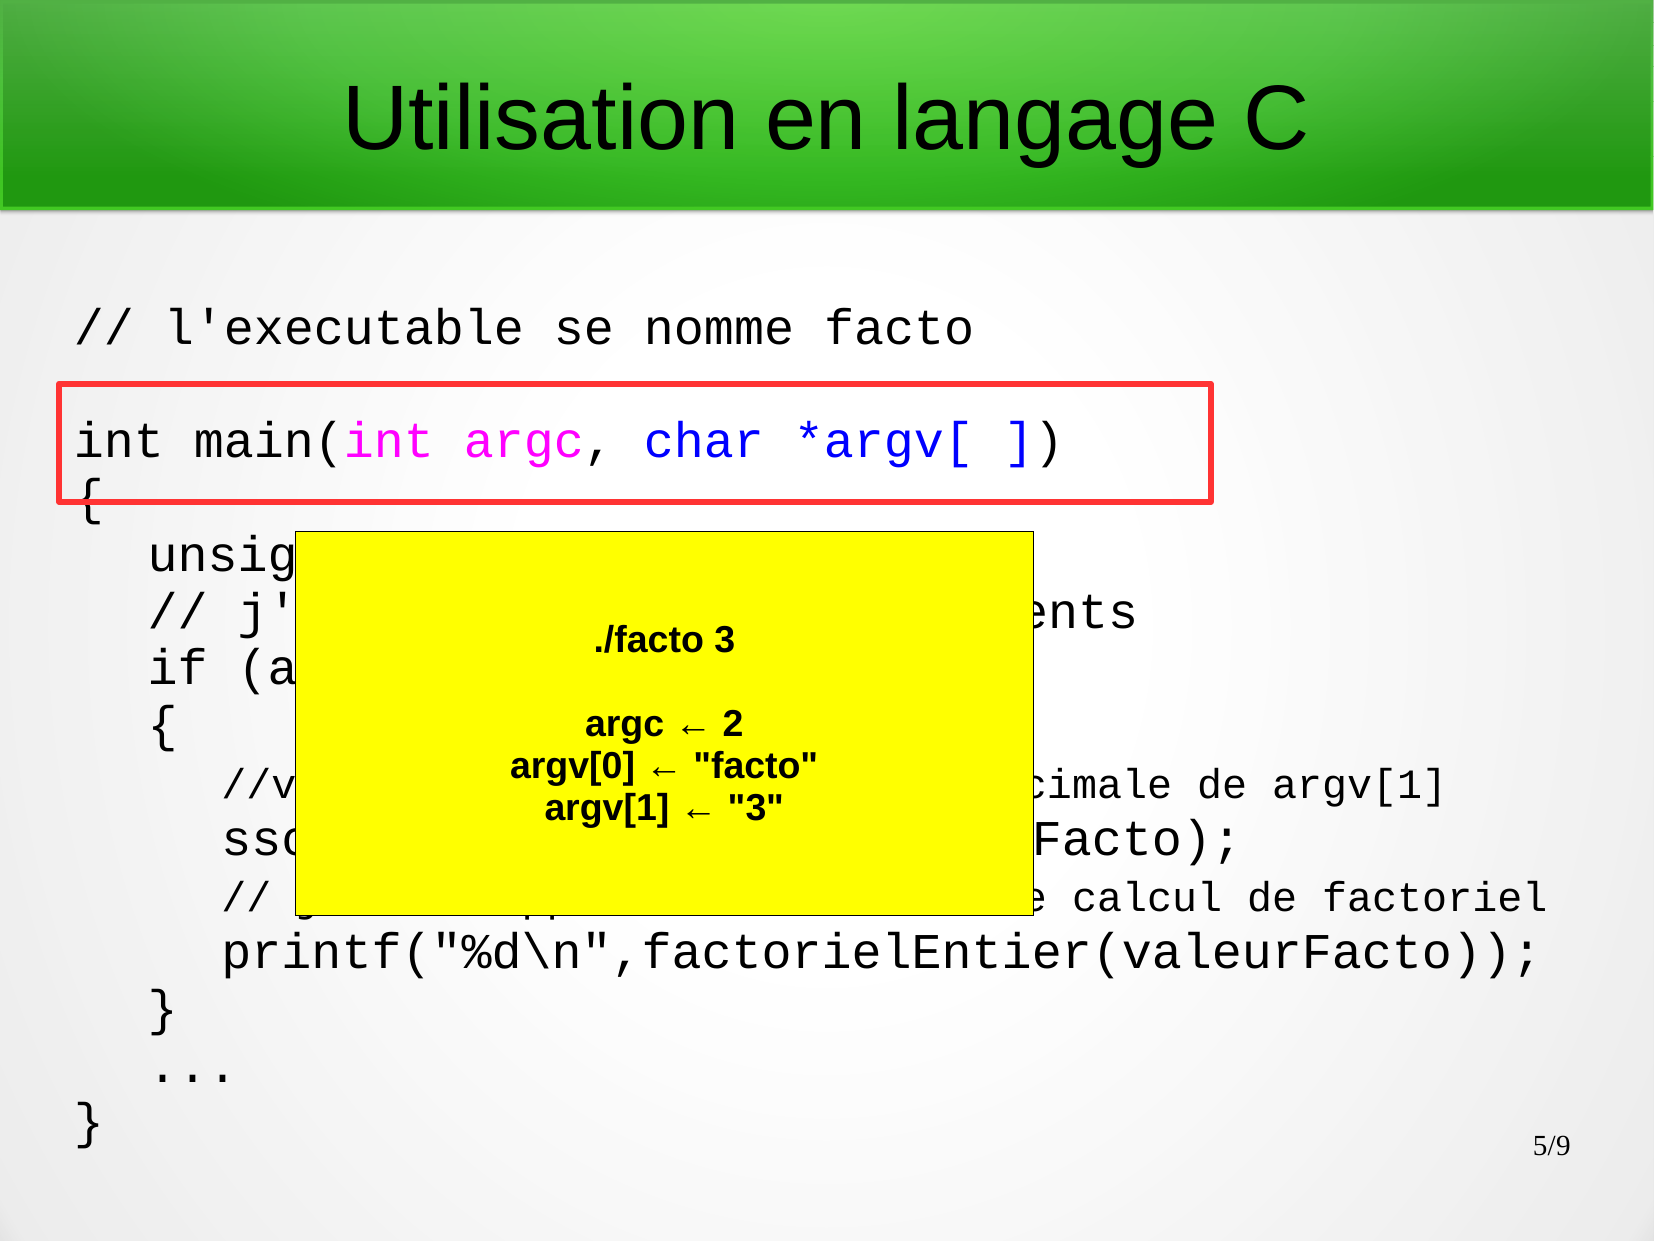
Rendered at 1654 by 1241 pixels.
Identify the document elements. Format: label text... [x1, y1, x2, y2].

text_box ./facto 3 argc ← 2 argv[0] ← "facto" argv[1] ← "3" [295, 531, 1034, 916]
text_box // l'executable se nomme facto int main(int argc, char *argv[ ]) { unsigned int valeurFacto; // j'ai le bon nombre d'arguments if (argc==2) { //valeurFacto prend la valeur décimale de argv[1] sscanf(argv[1],"%d",&valeurFacto); // je fais appel à la fonction de calcul de factoriel printf("%d\n",factorielEntier(valeurFacto)); } ... } [62, 387, 1208, 499]
text_box // l'executable se nomme facto int main(int argc, char *argv[ ]) { unsigned int valeurFacto; // j'ai le bon nombre d'arguments if (argc==2) { //valeurFacto prend la valeur décimale de argv[1] sscanf(argv[1],"%d",&valeurFacto); // je fais appel à la fonction de calcul de factoriel printf("%d\n",factorielEntier(valeurFacto)); } ... } [59, 295, 1625, 1162]
title Utilisation en langage C [82, 47, 1571, 189]
